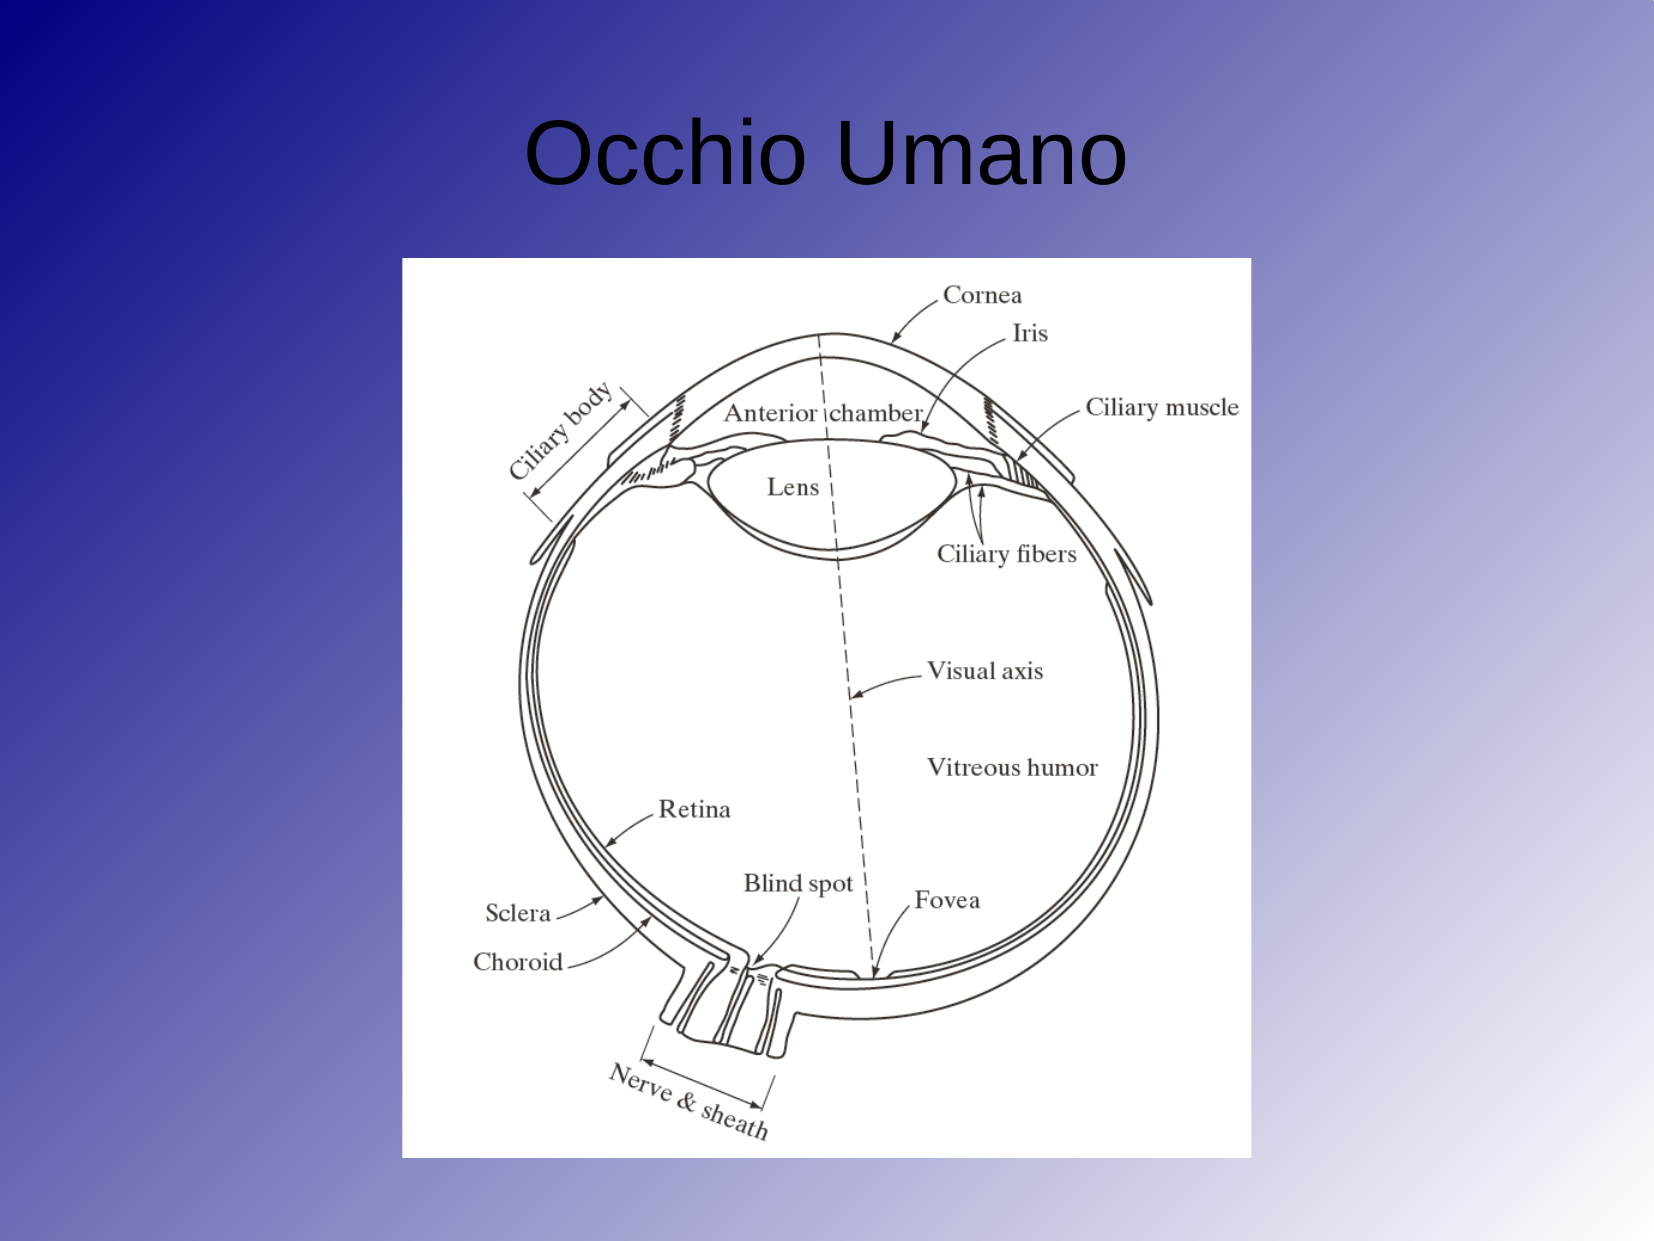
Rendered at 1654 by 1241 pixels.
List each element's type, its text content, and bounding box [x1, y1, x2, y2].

picture [402, 258, 1252, 1158]
title Occhio Umano [82, 49, 1571, 257]
